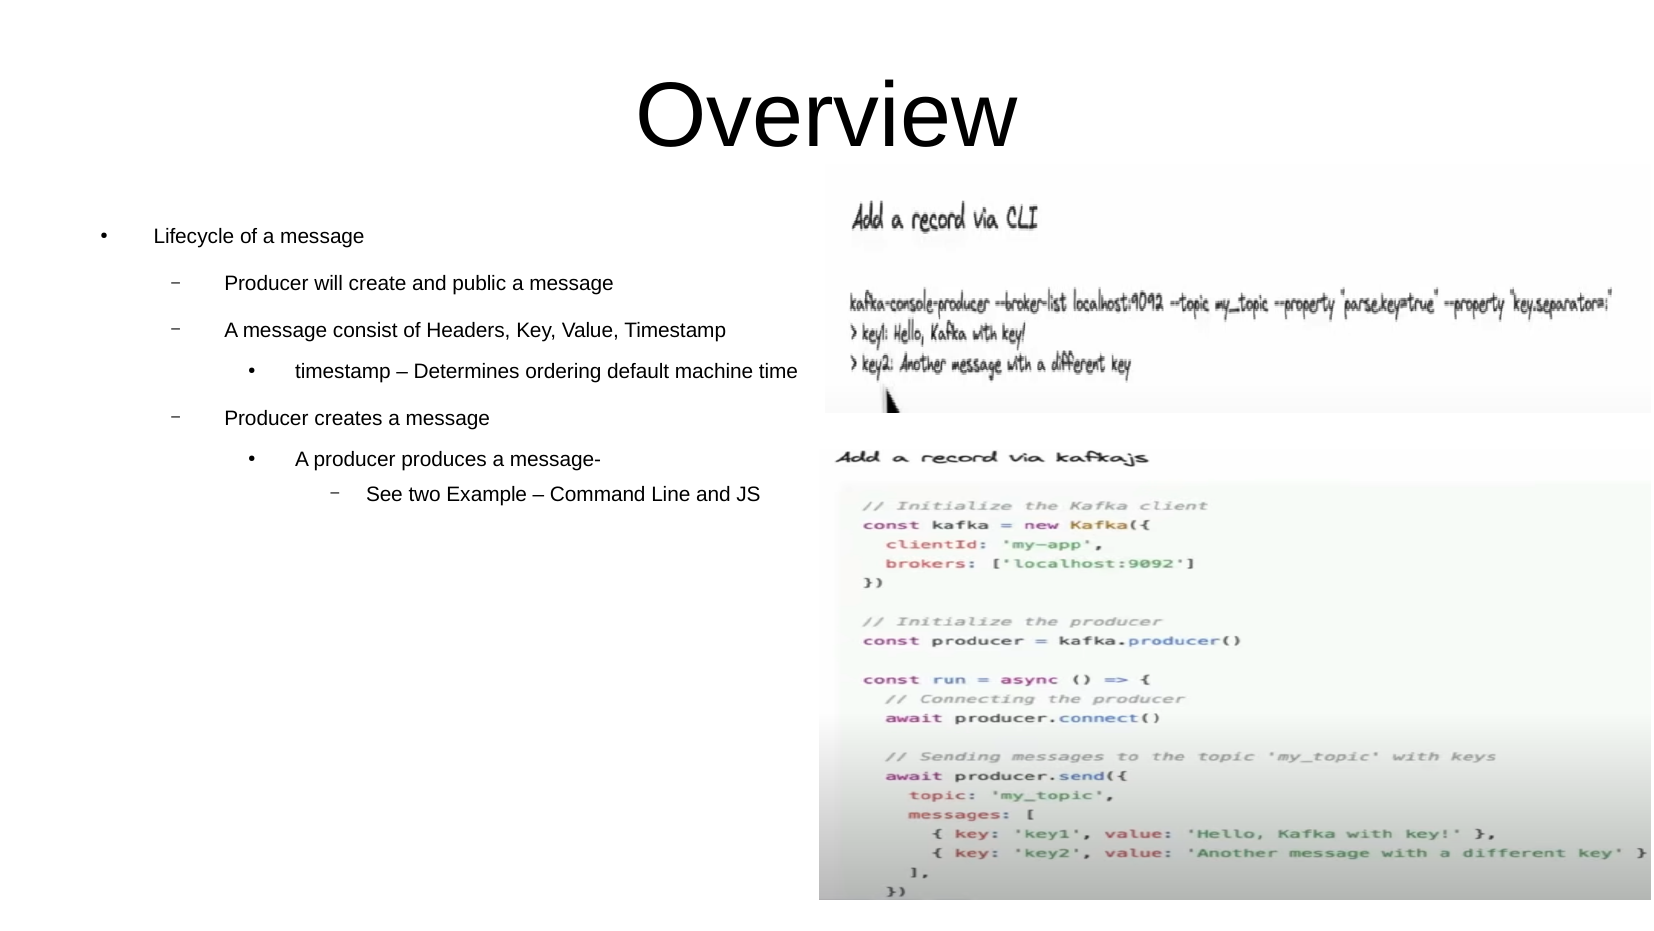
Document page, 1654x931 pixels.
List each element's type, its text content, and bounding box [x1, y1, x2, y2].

list Lifecycle of a message Producer will create and public a message A message consist of Headers, Key, Value, Timestamp timestamp – Determines ordering default machine time Producer creates a message A producer produces a message- See two Example – Command Line and JS [82, 225, 1571, 765]
title Overview [82, 37, 1571, 193]
picture [819, 449, 1651, 901]
picture [825, 164, 1651, 413]
